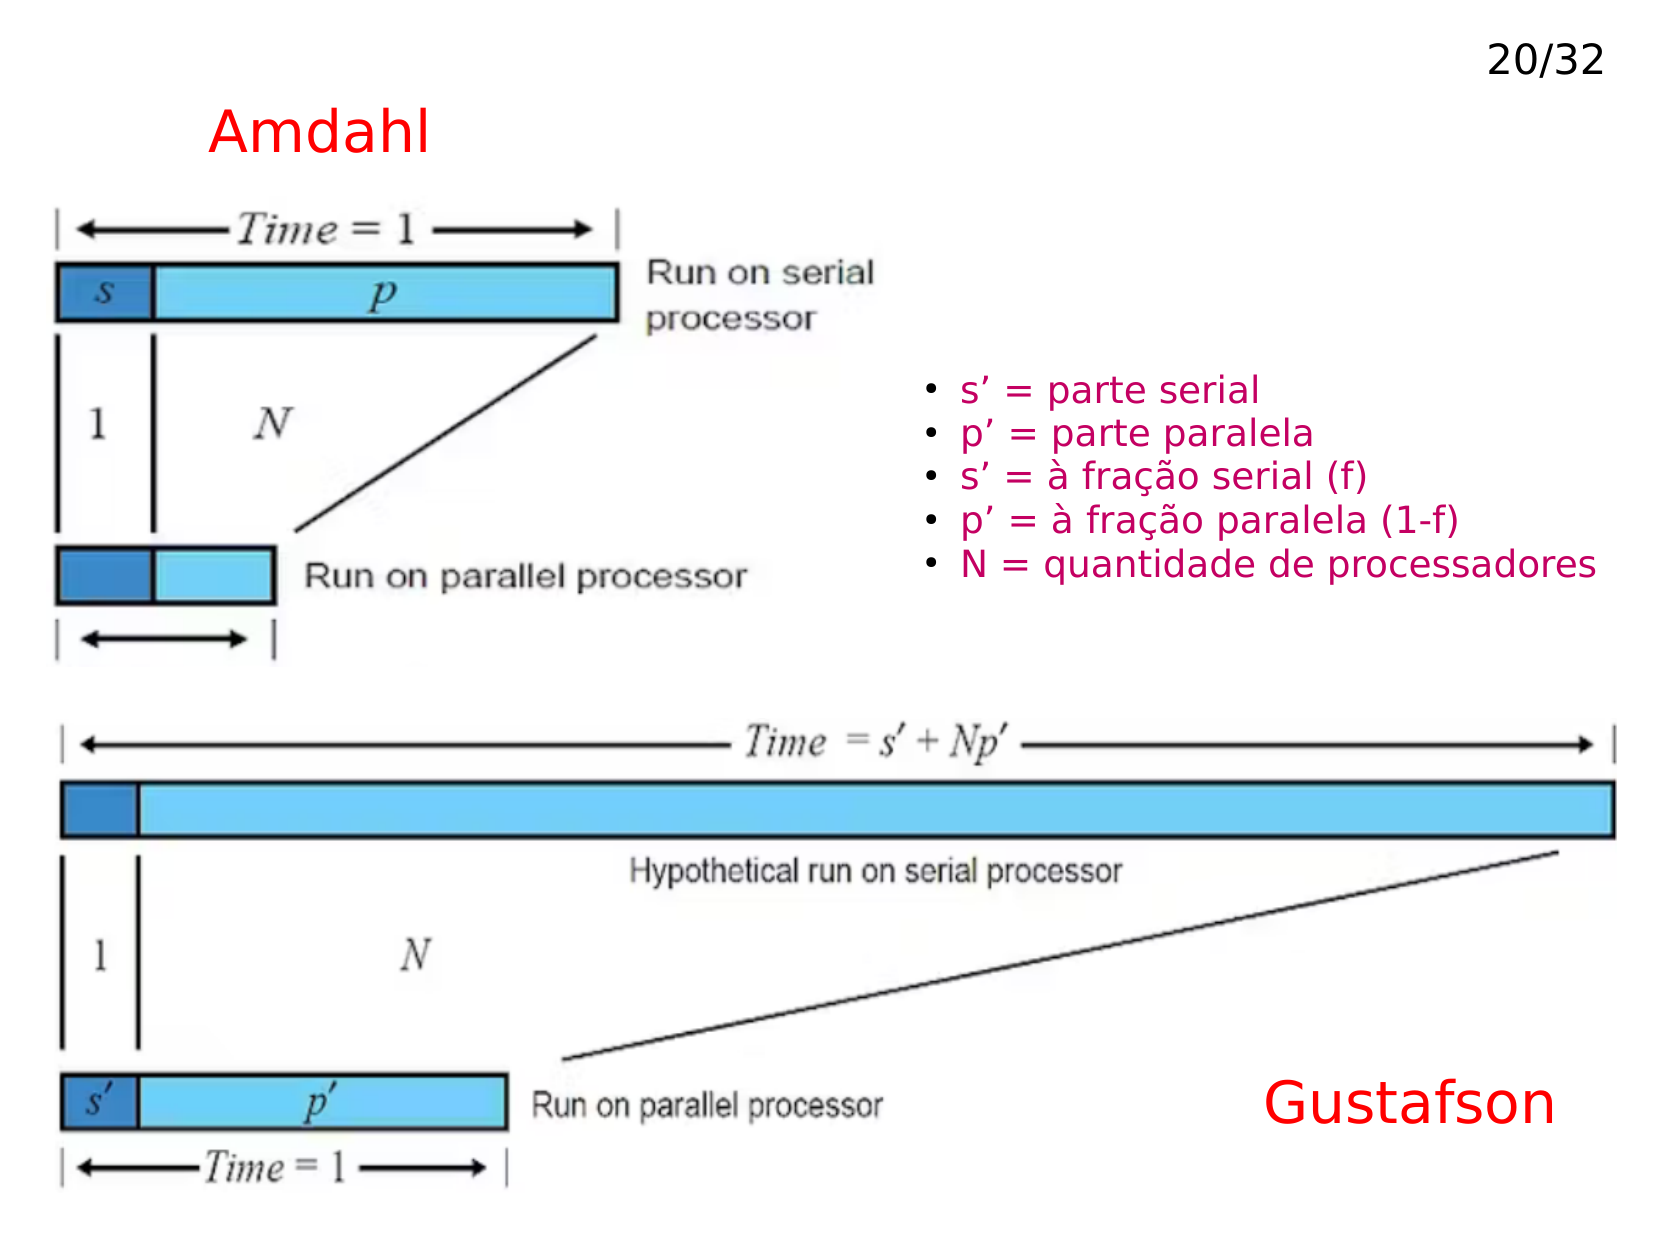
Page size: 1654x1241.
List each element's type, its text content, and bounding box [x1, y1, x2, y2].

picture [46, 194, 884, 667]
text_box s’ = parte serial p’ = parte paralela s’ = à fração serial (f) p’ = à fração paralela (1-f) N = quantidade de processadores [909, 360, 1619, 654]
text_box Amdahl [194, 90, 447, 174]
text_box Gustafson [1248, 1061, 1573, 1145]
picture [54, 718, 1617, 1193]
